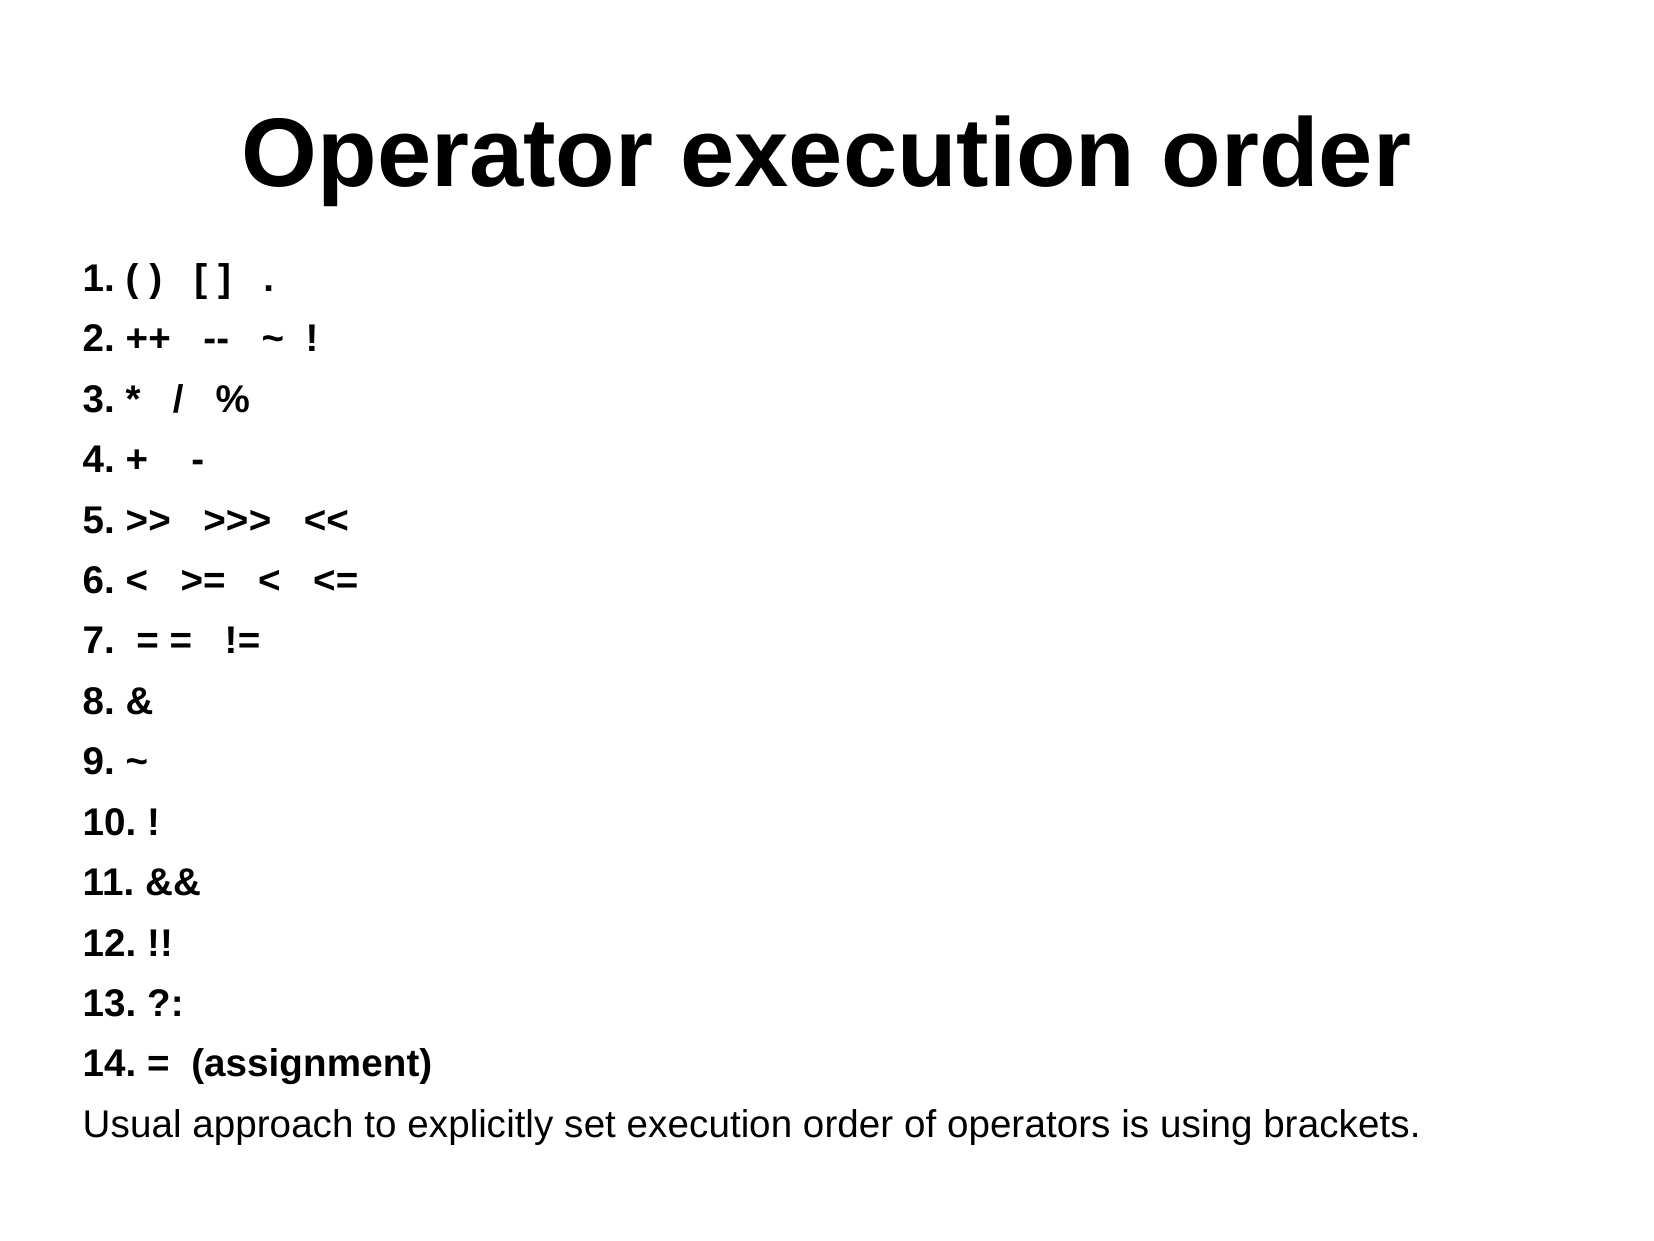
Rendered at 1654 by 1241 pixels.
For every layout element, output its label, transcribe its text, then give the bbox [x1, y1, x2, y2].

list 1. ( ) [ ] . 2. ++ -- ~ ! 3. * / % 4. + - 5. >> >>> << 6. < >= < <= 7. = = != 8. & 9. ~ 10. ! 11. && 12. !! 13. ?: 14. = (assignment) Usual approach to explicitly set execution order of operators is using brackets. [82, 256, 1538, 1146]
title Operator execution order [82, 13, 1571, 293]
